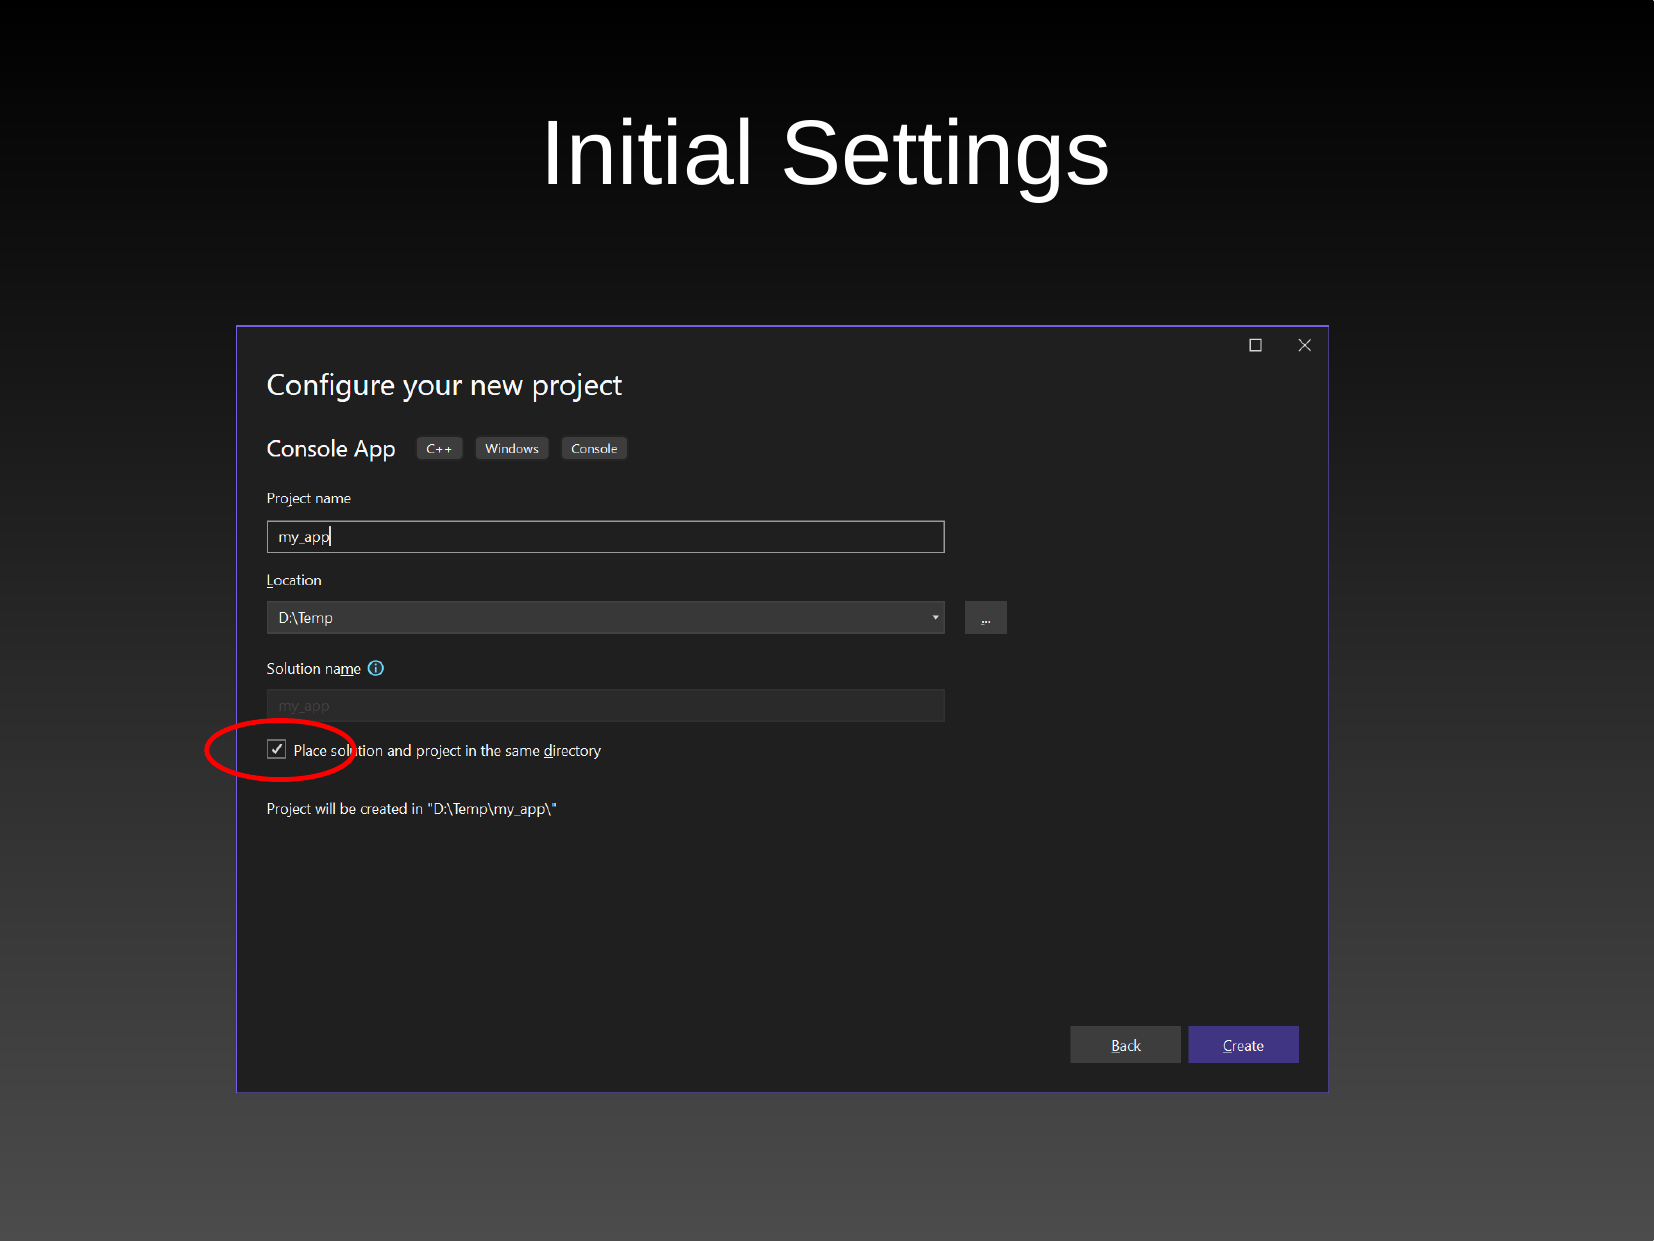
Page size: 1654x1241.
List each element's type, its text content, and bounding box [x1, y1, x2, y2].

picture [236, 723, 351, 777]
title Initial Settings [82, 49, 1571, 257]
picture [236, 325, 1329, 1093]
